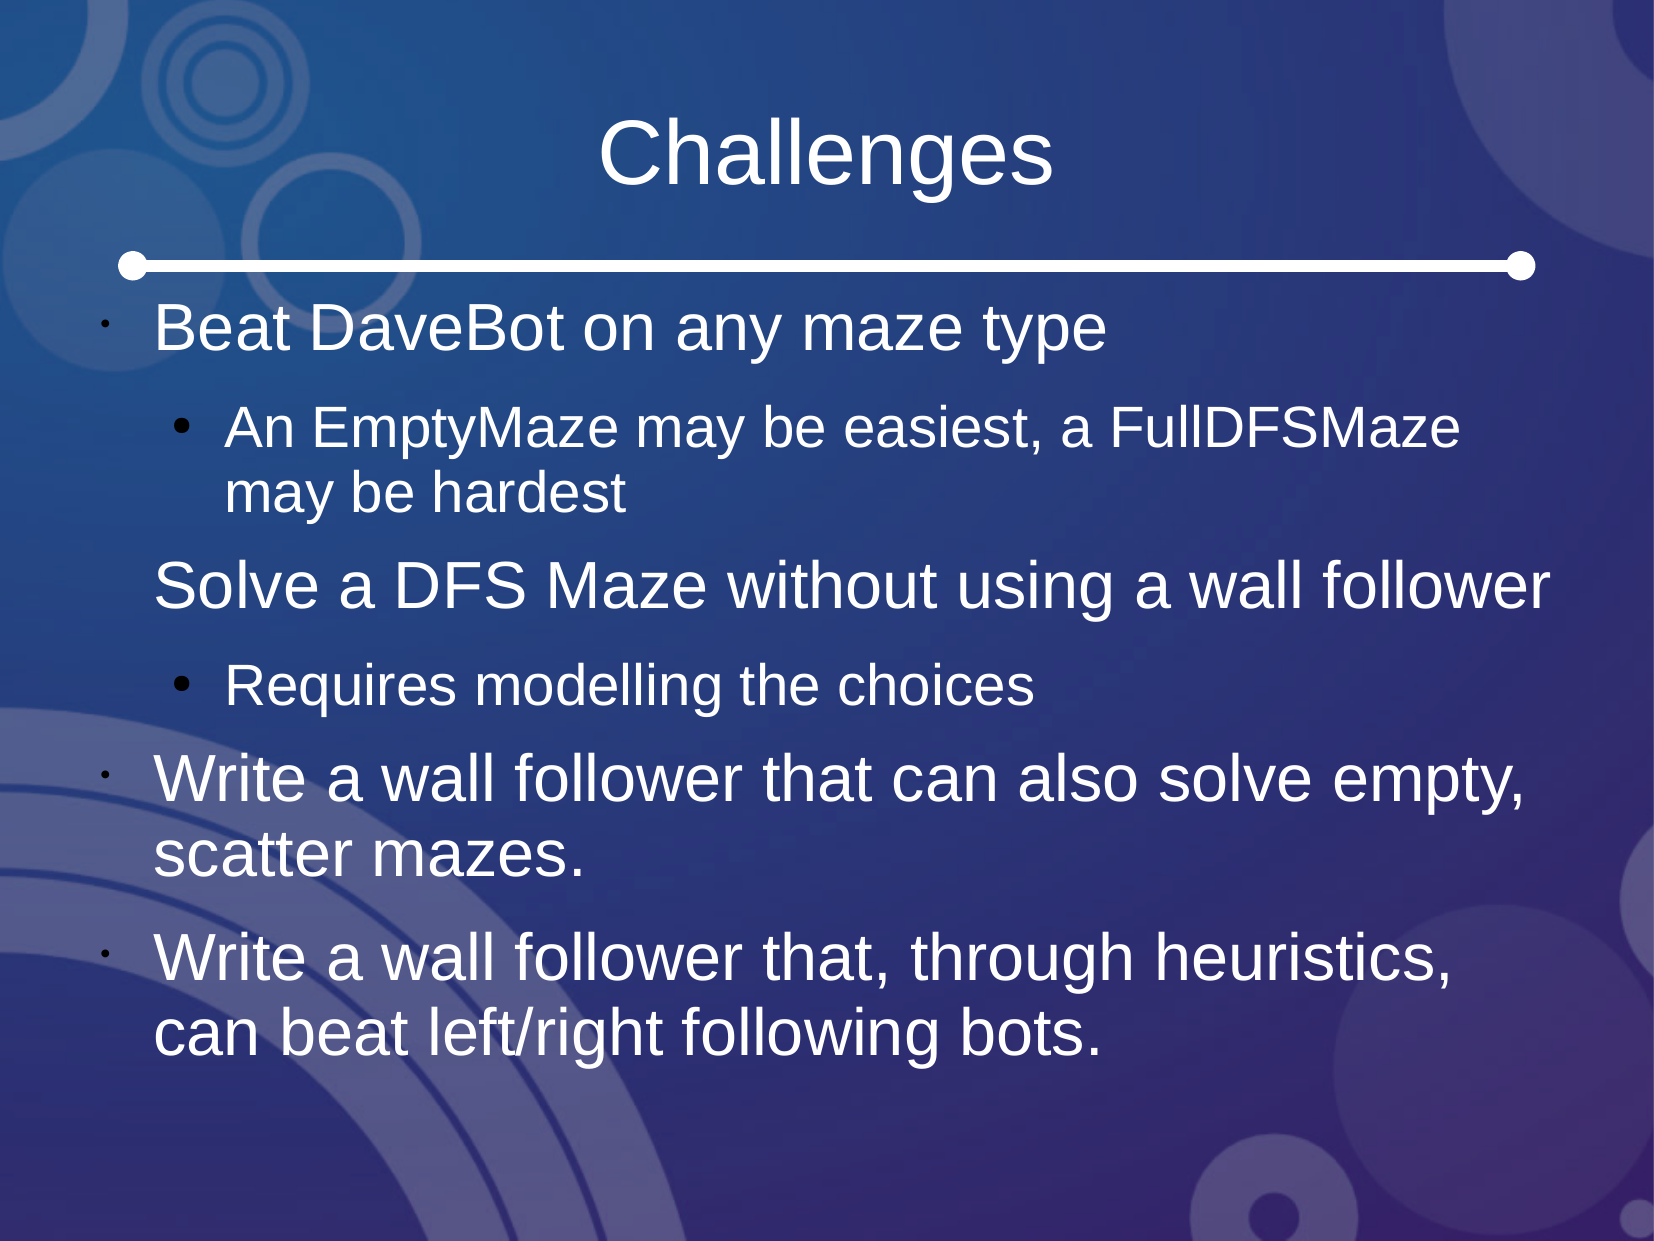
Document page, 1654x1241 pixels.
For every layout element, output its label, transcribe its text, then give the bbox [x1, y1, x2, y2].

list Beat DaveBot on any maze type An EmptyMaze may be easiest, a FullDFSMaze may be hardest Solve a DFS Maze without using a wall follower Requires modelling the choices Write a wall follower that can also solve empty, scatter mazes. Write a wall follower that, through heuristics, can beat left/right following bots. [82, 290, 1571, 1094]
title Challenges [82, 56, 1571, 250]
